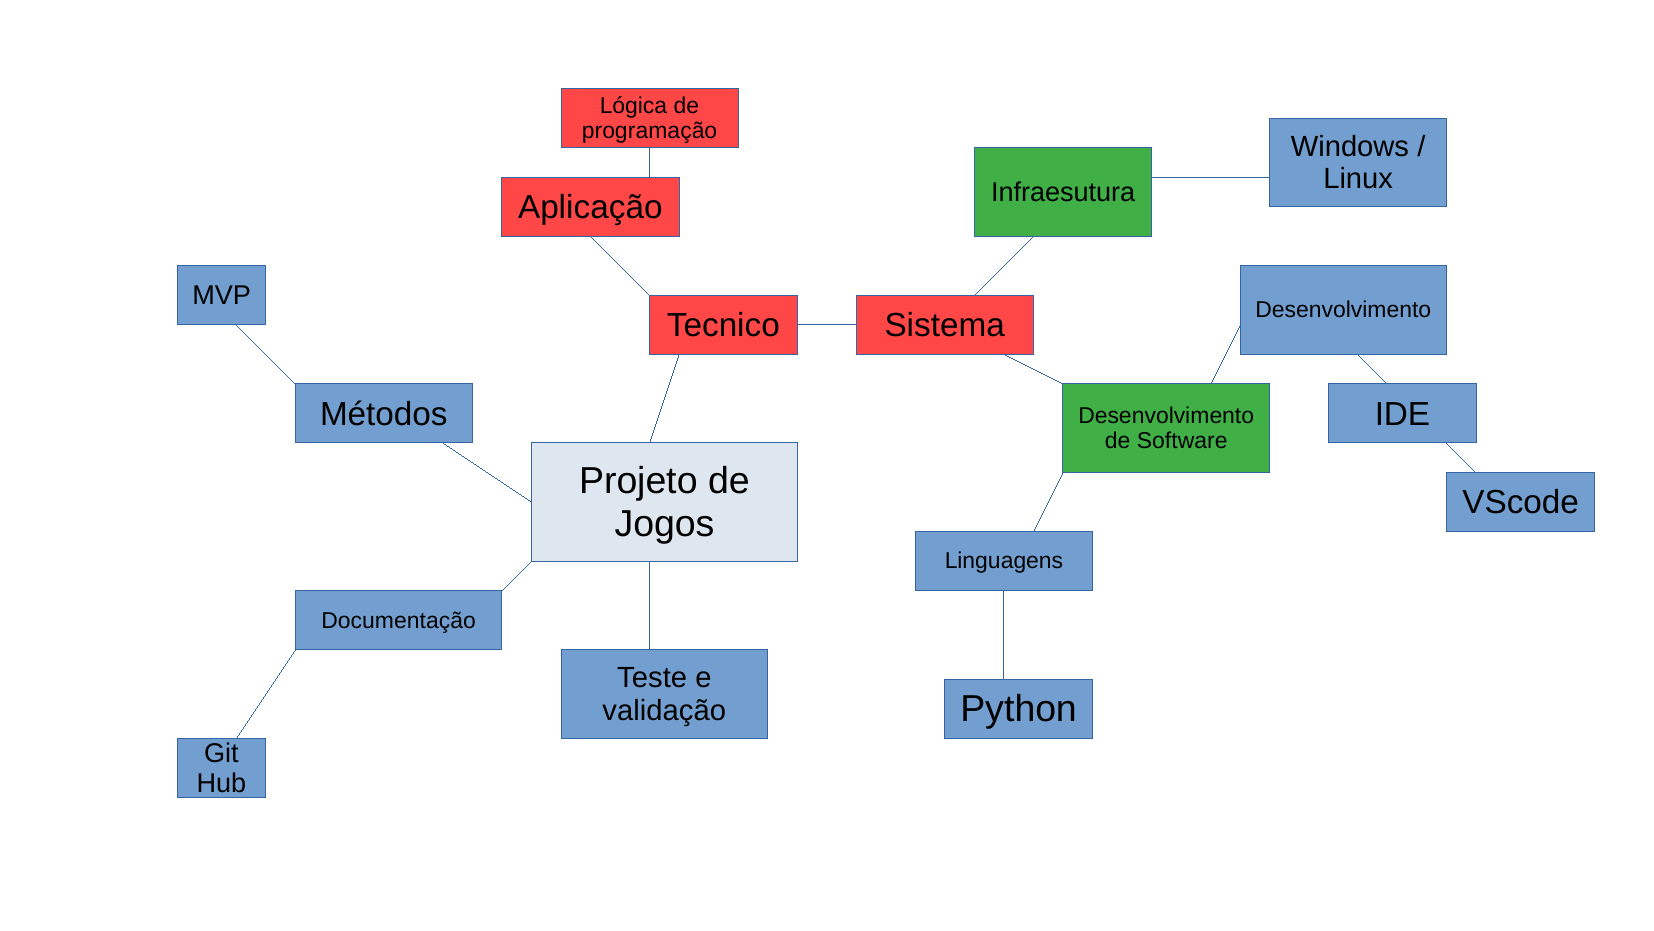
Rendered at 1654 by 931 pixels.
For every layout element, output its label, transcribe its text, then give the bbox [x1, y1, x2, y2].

text_box Git Hub [177, 738, 266, 798]
text_box Métodos [295, 383, 473, 443]
text_box Linguagens [915, 531, 1093, 591]
text_box Python [944, 679, 1093, 739]
text_box Desenvolvimento [1240, 265, 1447, 355]
text_box VScode [1446, 472, 1595, 532]
text_box Teste e validação [561, 649, 768, 739]
text_box Projeto de Jogos [531, 442, 798, 562]
text_box Infraesutura [974, 147, 1152, 237]
text_box IDE [1328, 383, 1477, 443]
text_box MVP [177, 265, 266, 325]
text_box Sistema [856, 295, 1034, 355]
text_box Tecnico [649, 295, 798, 355]
text_box Lógica de programação [561, 88, 739, 148]
text_box Documentação [295, 590, 502, 650]
text_box Windows /Linux [1269, 118, 1447, 207]
text_box Aplicação [501, 177, 680, 237]
text_box Desenvolvimento de Software [1062, 383, 1270, 473]
